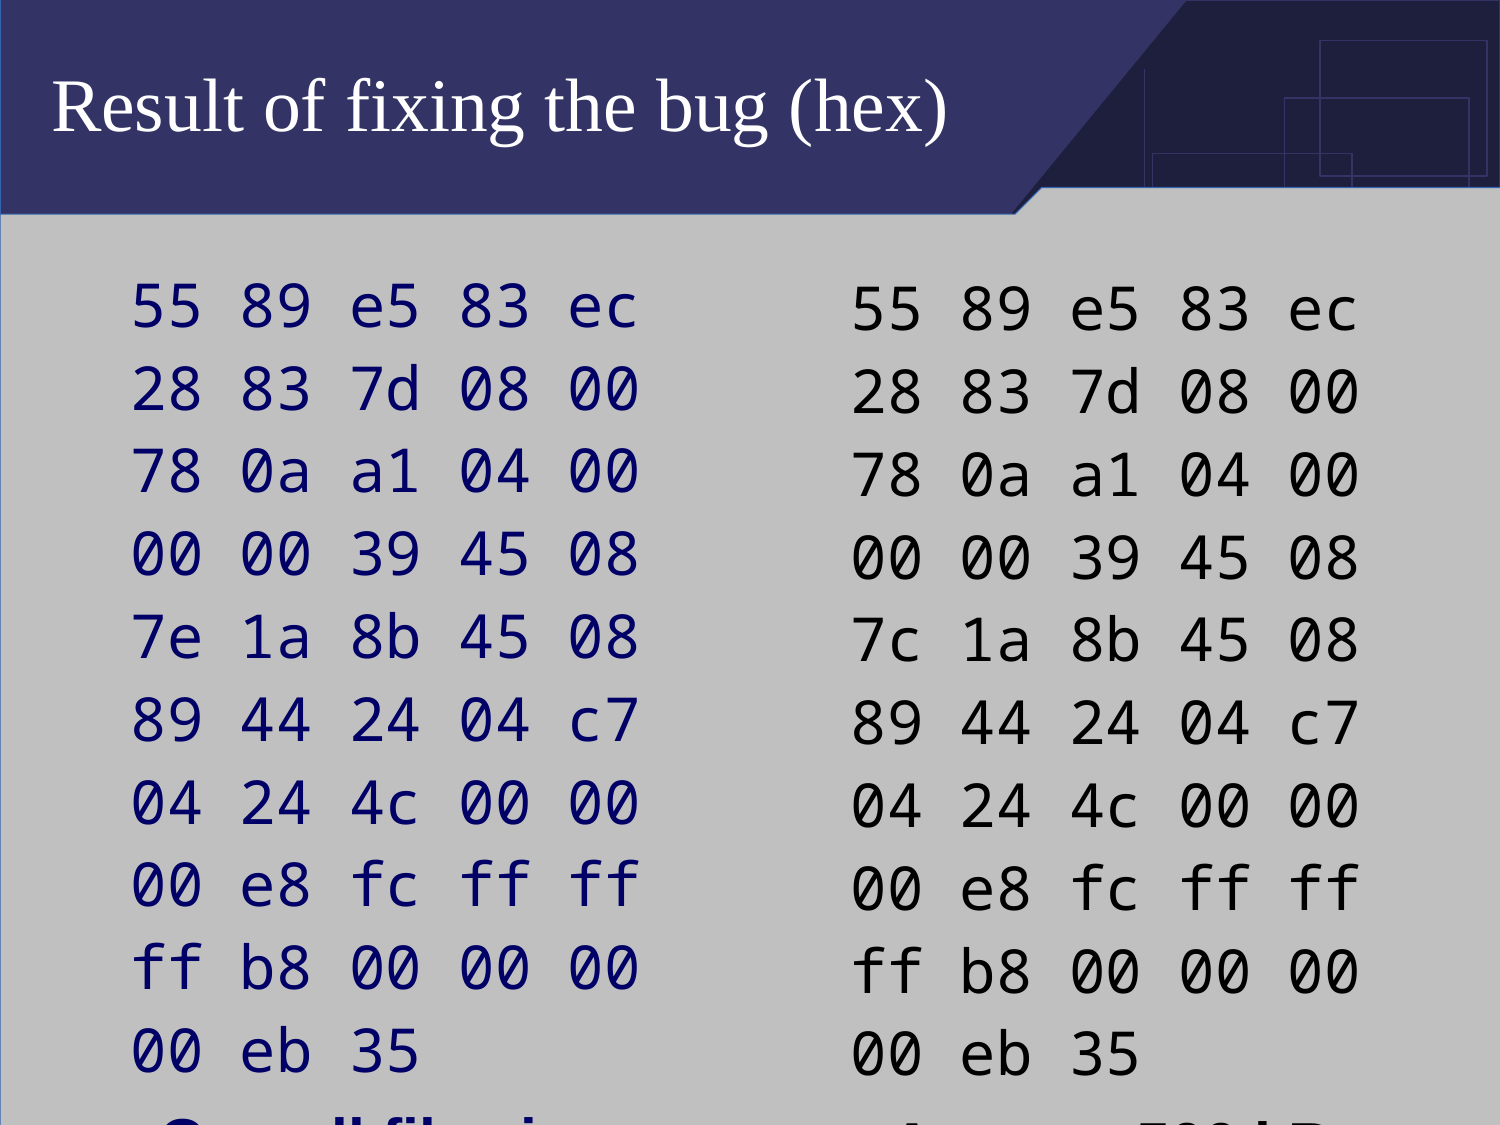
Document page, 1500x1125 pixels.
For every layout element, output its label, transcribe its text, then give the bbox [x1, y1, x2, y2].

text_box 55 89 e5 83 ec 28 83 7d 08 00 78 0a a1 04 00 00 00 39 45 08 7e 1a 8b 45 08 89 44 24 04 c7 04 24 4c 00 00 00 e8 fc ff ff ff b8 00 00 00 00 eb 35 Overall file size: [45, 254, 667, 847]
text_box 55 89 e5 83 ec 28 83 7d 08 00 78 0a a1 04 00 00 00 39 45 08 7c 1a 8b 45 08 89 44 24 04 c7 04 24 4c 00 00 00 e8 fc ff ff ff b8 00 00 00 00 eb 35 Approx. 500 kB [765, 258, 1388, 850]
text_box Result of fixing the bug (hex) [0, 56, 1275, 156]
